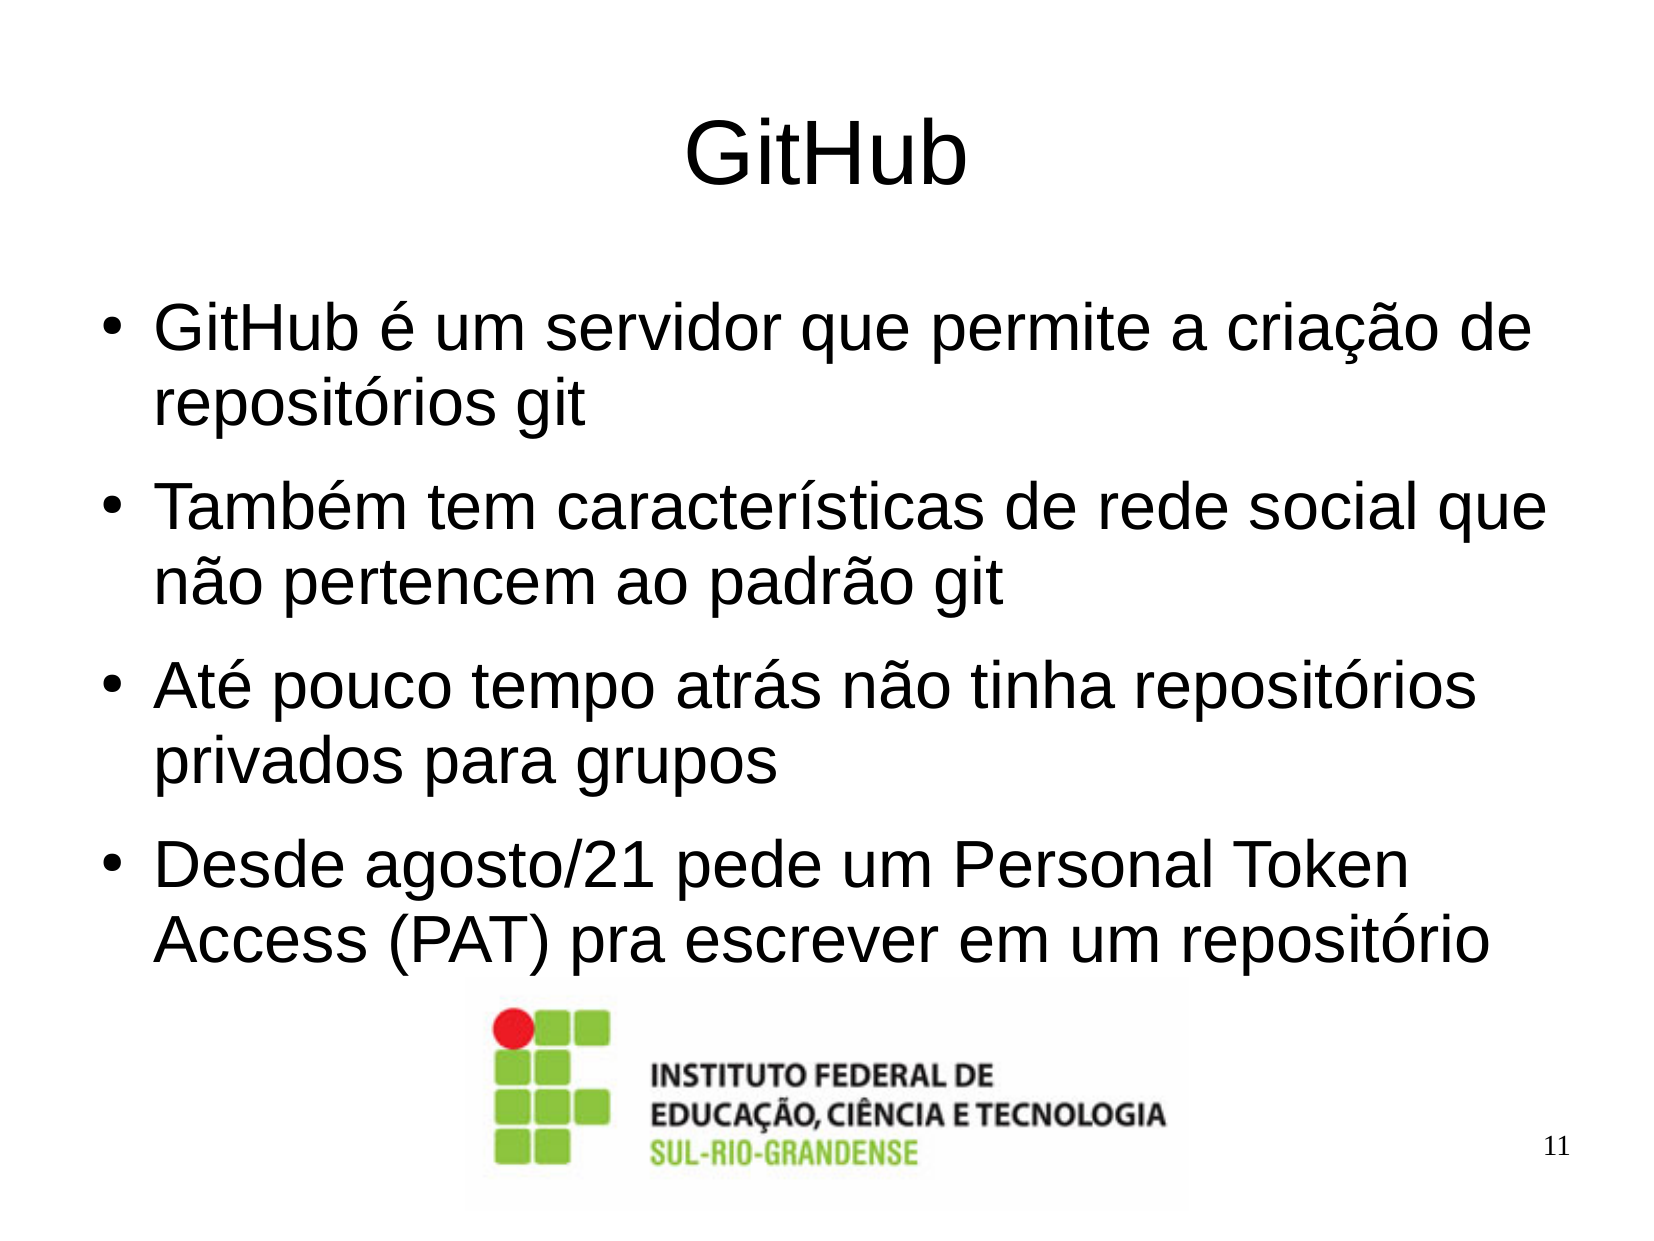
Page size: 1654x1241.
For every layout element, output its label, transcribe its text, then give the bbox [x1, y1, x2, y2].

title GitHub [82, 49, 1571, 257]
picture [465, 1010, 1189, 1211]
list GitHub é um servidor que permite a criação de repositórios git Também tem características de rede social que não pertencem ao padrão git Até pouco tempo atrás não tinha repositórios privados para grupos Desde agosto/21 pede um Personal Token Access (PAT) pra escrever em um repositório [82, 290, 1571, 1010]
